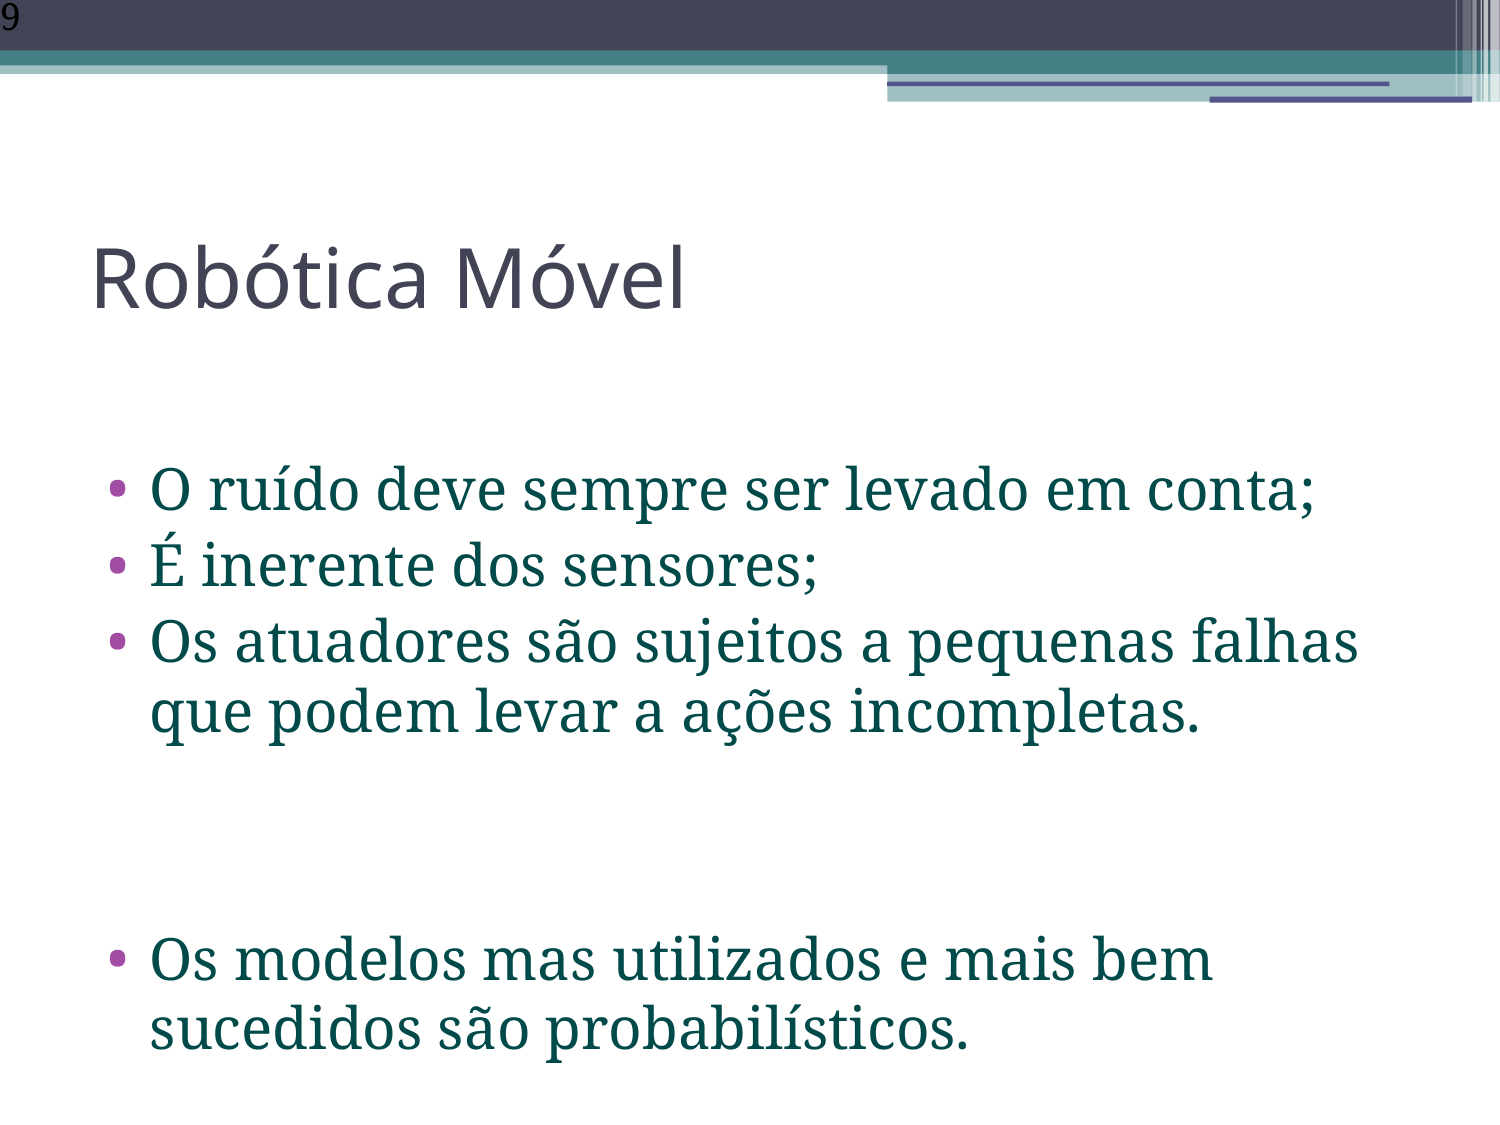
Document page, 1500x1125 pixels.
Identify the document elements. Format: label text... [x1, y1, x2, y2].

title Robótica Móvel [75, 187, 1425, 363]
list O ruído deve sempre ser levado em conta; É inerente dos sensores; Os atuadores são sujeitos a pequenas falhas que podem levar a ações incompletas. Os modelos mas utilizados e mais bem sucedidos são probabilísticos. [75, 368, 1425, 1079]
